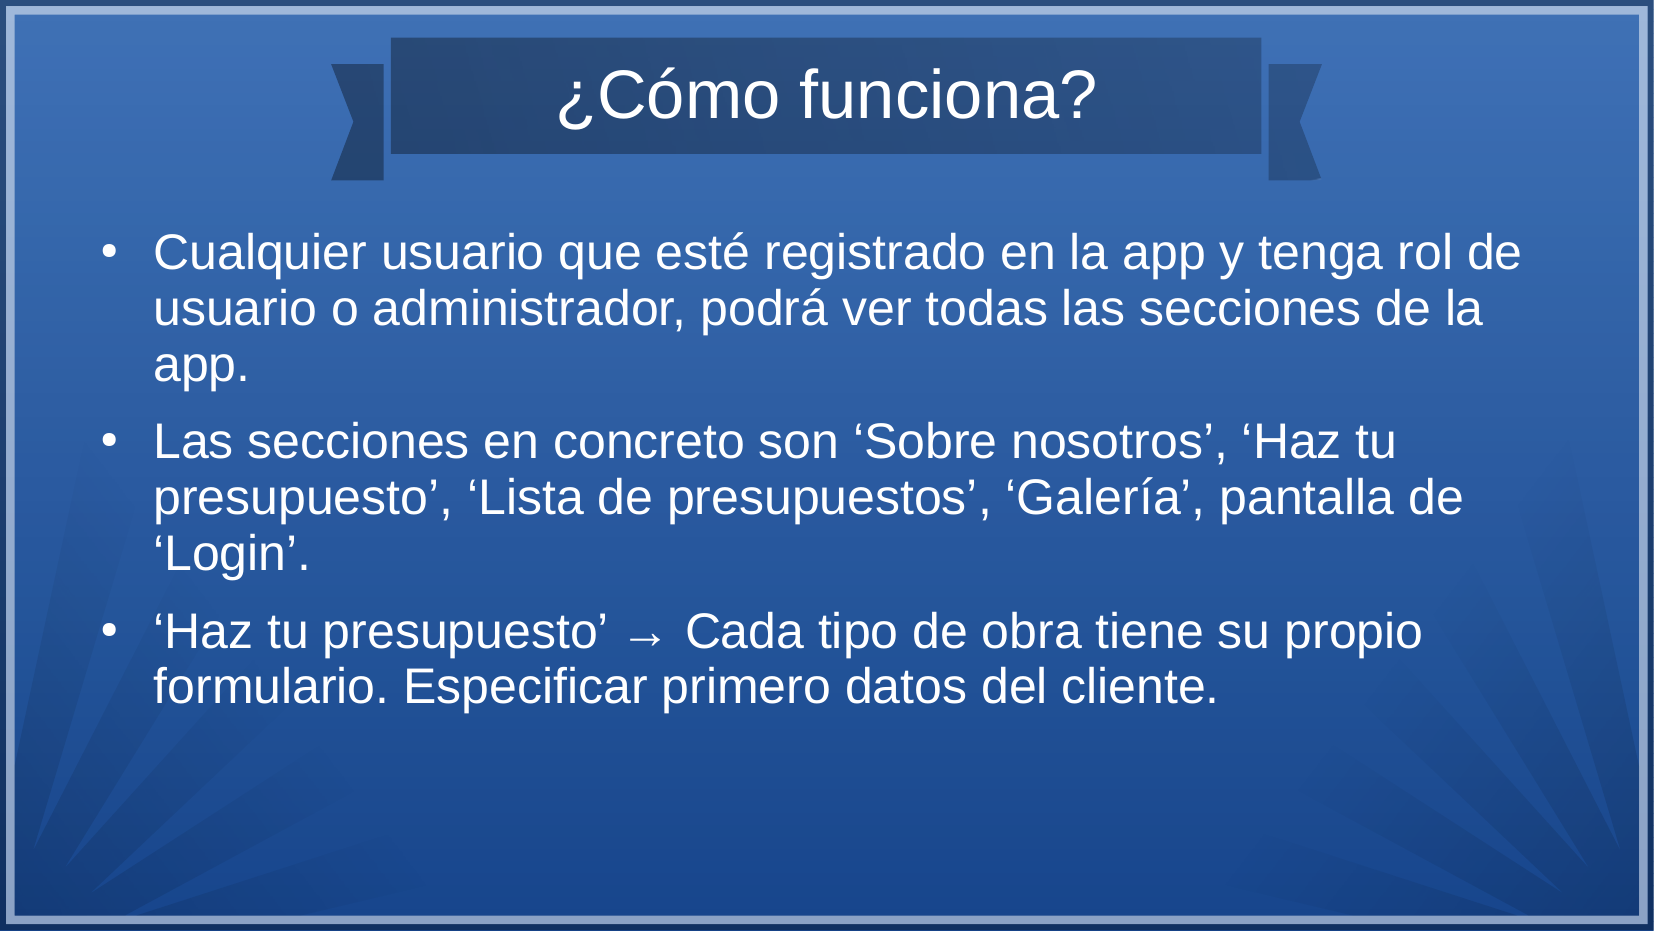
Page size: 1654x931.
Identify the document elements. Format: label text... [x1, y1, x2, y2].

list Cualquier usuario que esté registrado en la app y tenga rol de usuario o administrador, podrá ver todas las secciones de la app. Las secciones en concreto son ‘Sobre nosotros’, ‘Haz tu presupuesto’, ‘Lista de presupuestos’, ‘Galería’, pantalla de ‘Login’. ‘Haz tu presupuesto’ → Cada tipo de obra tiene su propio formulario. Especificar primero datos del cliente. [82, 224, 1571, 848]
title ¿Cómo funciona? [389, 35, 1264, 154]
